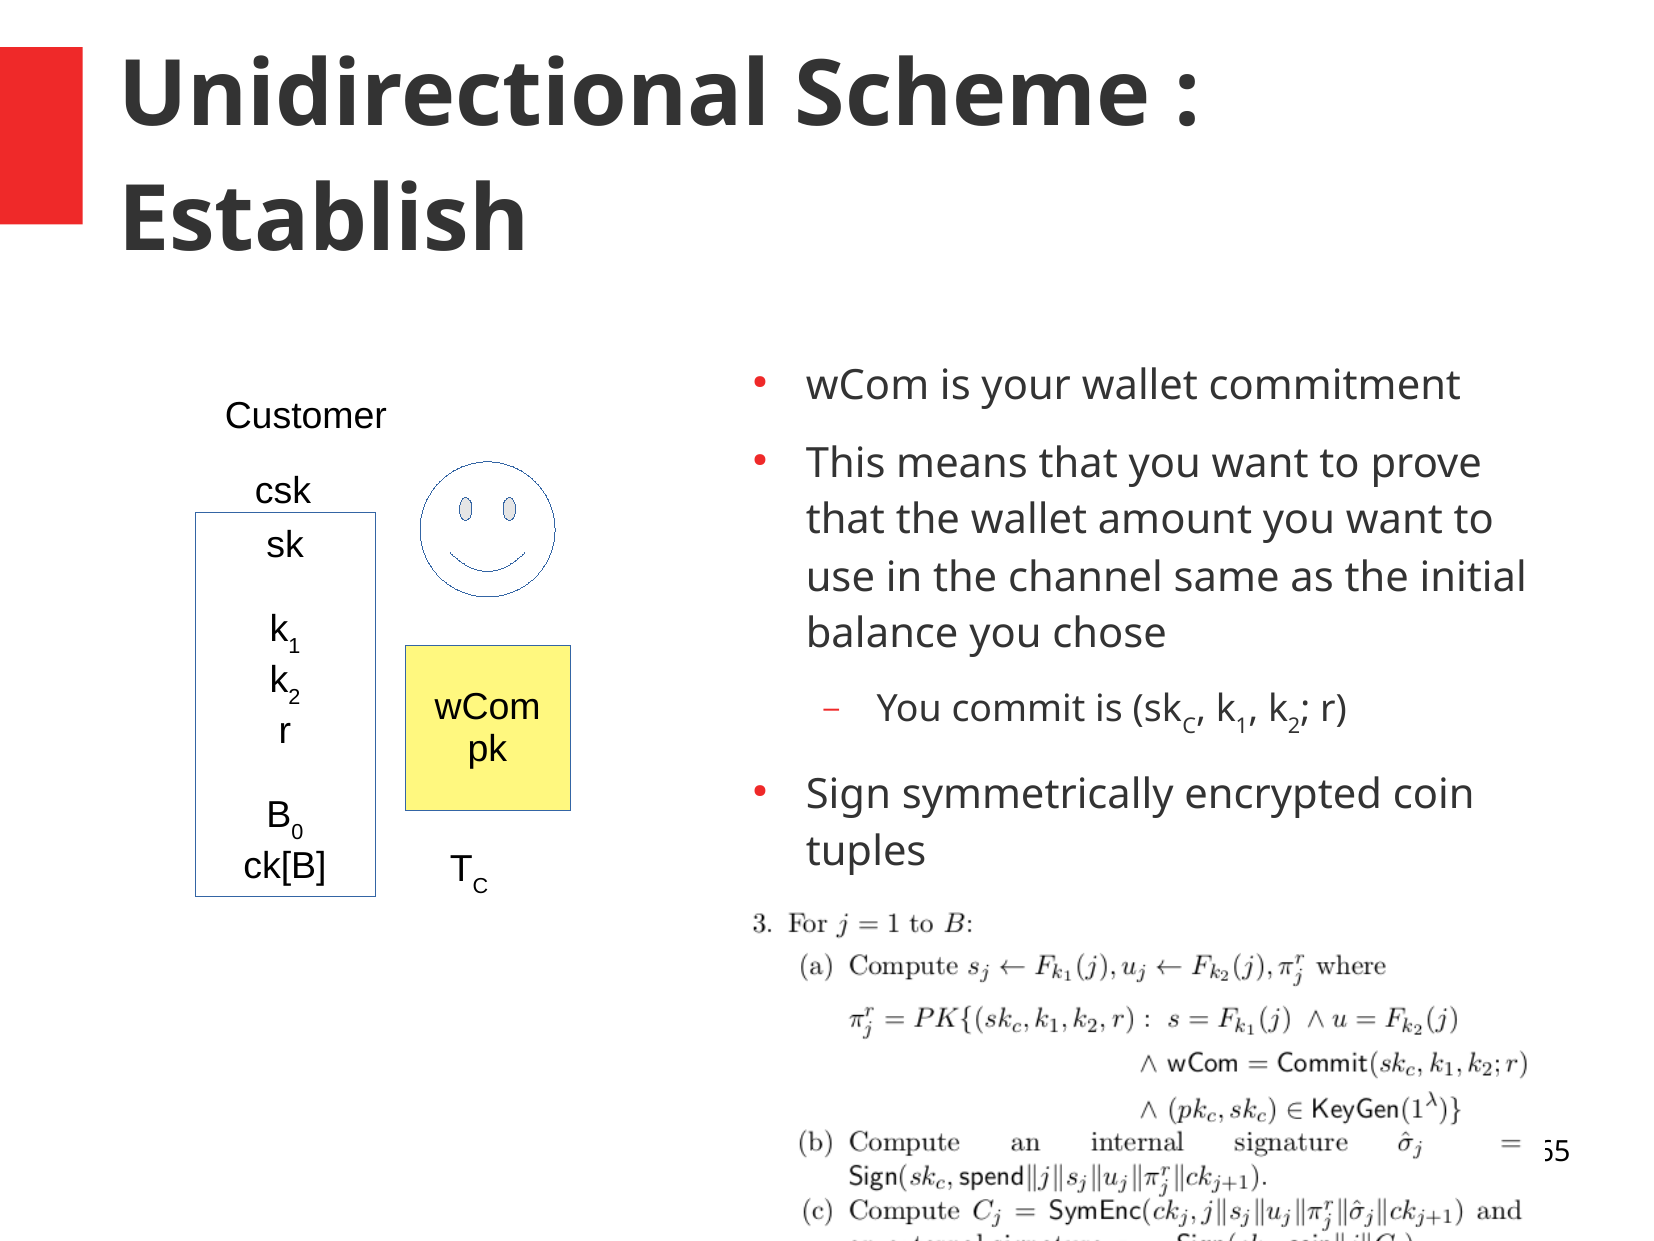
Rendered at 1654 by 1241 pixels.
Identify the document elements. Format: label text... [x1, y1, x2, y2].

text_box csk [240, 461, 331, 528]
list wCom is your wallet commitment This means that you want to prove that the wallet amount you want to use in the channel same as the initial balance you chose You commit is (skC, k1, k2; r) Sign symmetrically encrypted coin tuples [735, 354, 1536, 899]
text_box Customer [210, 386, 556, 444]
title Unidirectional Scheme : Establish [118, 49, 1571, 257]
text_box wCom pk [405, 645, 571, 811]
text_box [420, 461, 556, 597]
text_box sk k1 k2 r B0 ck[B] [195, 512, 376, 897]
text_box TC [435, 840, 526, 916]
picture [713, 899, 1546, 1241]
